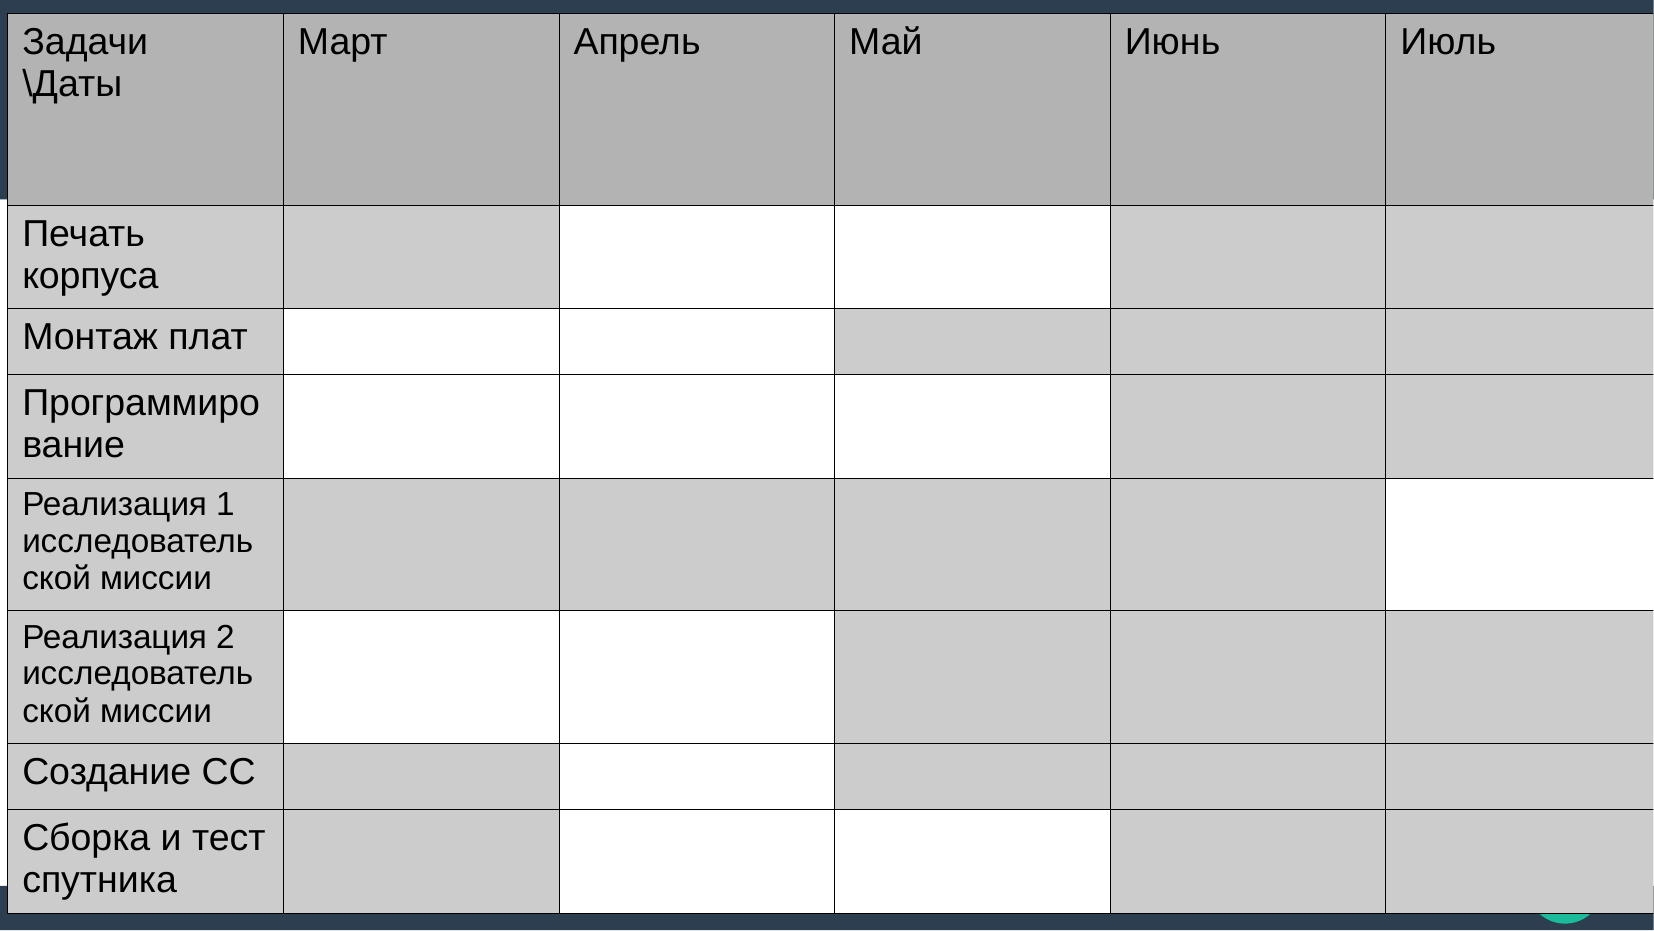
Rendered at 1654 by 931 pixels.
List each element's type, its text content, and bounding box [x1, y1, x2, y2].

table_cell [560, 375, 834, 478]
table_cell [560, 206, 834, 308]
table_header Май [835, 14, 1110, 205]
table_cell [1111, 375, 1385, 478]
table_header Июнь [1111, 14, 1385, 205]
table_cell [1386, 479, 1654, 610]
table_cell [560, 479, 834, 610]
table_cell [284, 309, 559, 374]
table_cell [835, 375, 1110, 478]
table_cell Реализация 1 исследовательской миссии [8, 479, 283, 610]
table_cell [835, 810, 1110, 913]
table_cell [1386, 611, 1654, 743]
table_header Задачи \Даты [8, 14, 283, 205]
table_cell [560, 611, 834, 743]
table_cell [284, 810, 559, 913]
table_cell [1111, 611, 1385, 743]
table_cell [560, 309, 834, 374]
table_cell [284, 206, 559, 308]
table_header Июль [1386, 14, 1654, 205]
table_cell Программирование [8, 375, 283, 478]
table_cell [1386, 309, 1654, 374]
table_header Март [284, 14, 559, 205]
table_cell [284, 479, 559, 610]
table_cell Создание СС [8, 744, 283, 809]
table_cell [835, 611, 1110, 743]
table_cell [835, 479, 1110, 610]
table_cell [1386, 375, 1654, 478]
table_cell Печать корпуса [8, 206, 283, 308]
table_cell [284, 611, 559, 743]
table_cell [1386, 810, 1654, 913]
table_cell Сборка и тест спутника [8, 810, 283, 913]
table_cell [560, 744, 834, 809]
table_header Апрель [560, 14, 834, 205]
table_cell [835, 309, 1110, 374]
table_cell [284, 744, 559, 809]
table_cell [1386, 744, 1654, 809]
table_cell [1111, 479, 1385, 610]
table_cell [835, 744, 1110, 809]
table_cell Реализация 2 исследовательской миссии [8, 611, 283, 743]
table_cell [284, 375, 559, 478]
table_cell [835, 206, 1110, 308]
table_cell Монтаж плат [8, 309, 283, 374]
table_cell [1111, 744, 1385, 809]
table_cell [560, 810, 834, 913]
table_cell [1111, 206, 1385, 308]
table_cell [1111, 810, 1385, 913]
table_cell [1386, 206, 1654, 308]
table_cell [1111, 309, 1385, 374]
